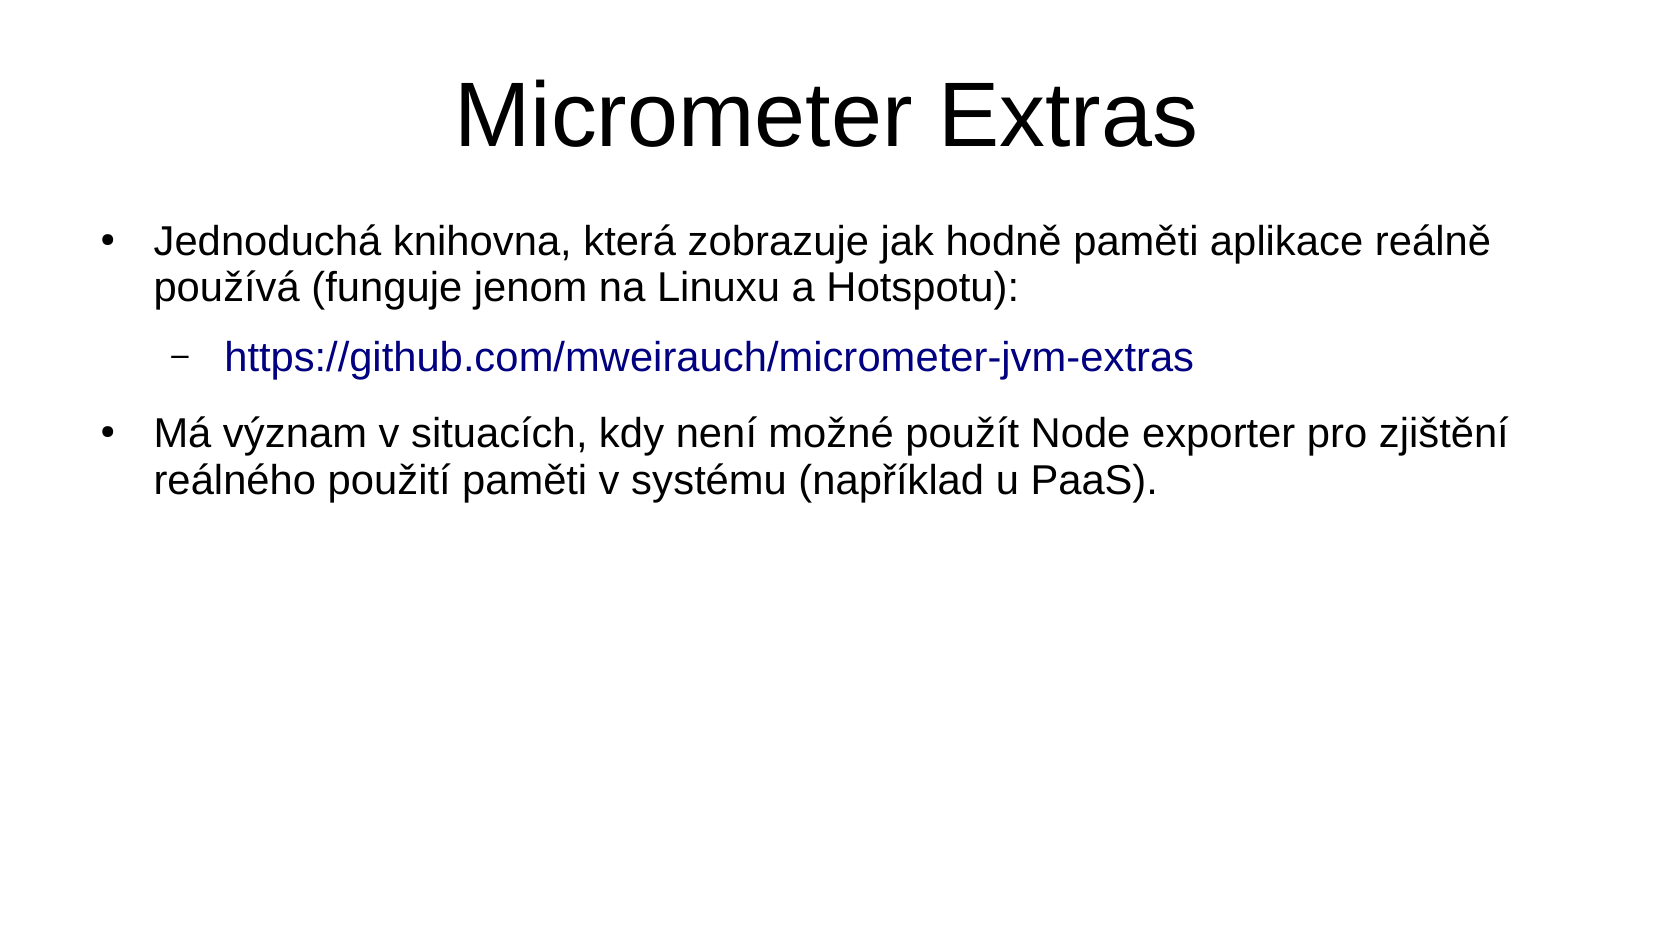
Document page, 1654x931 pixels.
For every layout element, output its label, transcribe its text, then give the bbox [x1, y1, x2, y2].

list Jednoduchá knihovna, která zobrazuje jak hodně paměti aplikace reálně používá (funguje jenom na Linuxu a Hotspotu): https://github.com/mweirauch/micrometer-jvm-extras Má význam v situacích, kdy není možné použít Node exporter pro zjištění reálného použití paměti v systému (například u PaaS). [82, 217, 1571, 758]
title Micrometer Extras [82, 37, 1571, 193]
